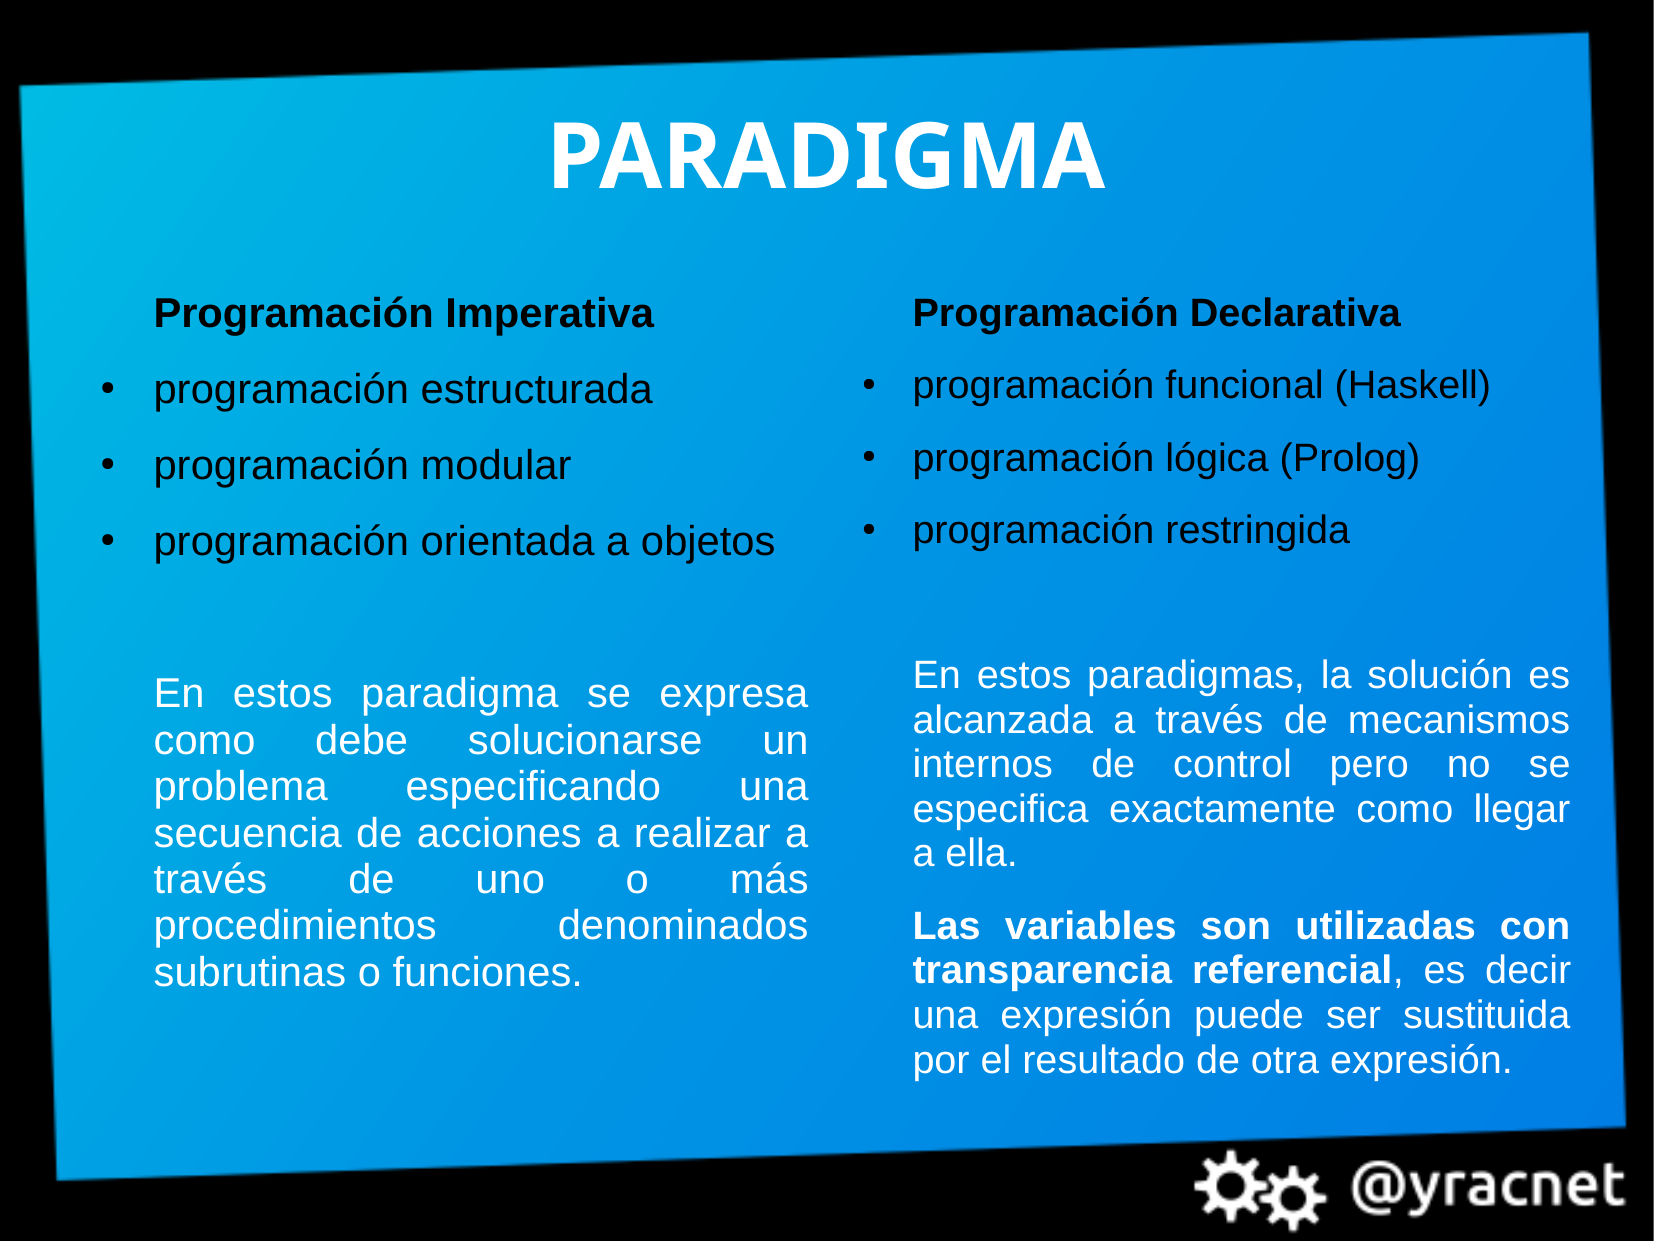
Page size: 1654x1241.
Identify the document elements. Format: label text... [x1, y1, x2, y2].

list Programación Imperativa programación estructurada programación modular programación orientada a objetos En estos paradigma se expresa como debe solucionarse un problema especificando una secuencia de acciones a realizar a través de uno o más procedimientos denominados subrutinas o funciones. [82, 290, 809, 1010]
list Programación Declarativa programación funcional (Haskell) programación lógica (Prolog) programación restringida En estos paradigmas, la solución es alcanzada a través de mecanismos internos de control pero no se especifica exactamente como llegar a ella. Las variables son utilizadas con transparencia referencial, es decir una expresión puede ser sustituida por el resultado de otra expresión. [845, 290, 1572, 1096]
picture [0, 0, 1654, 1241]
title PARADIGMA [82, 49, 1571, 257]
